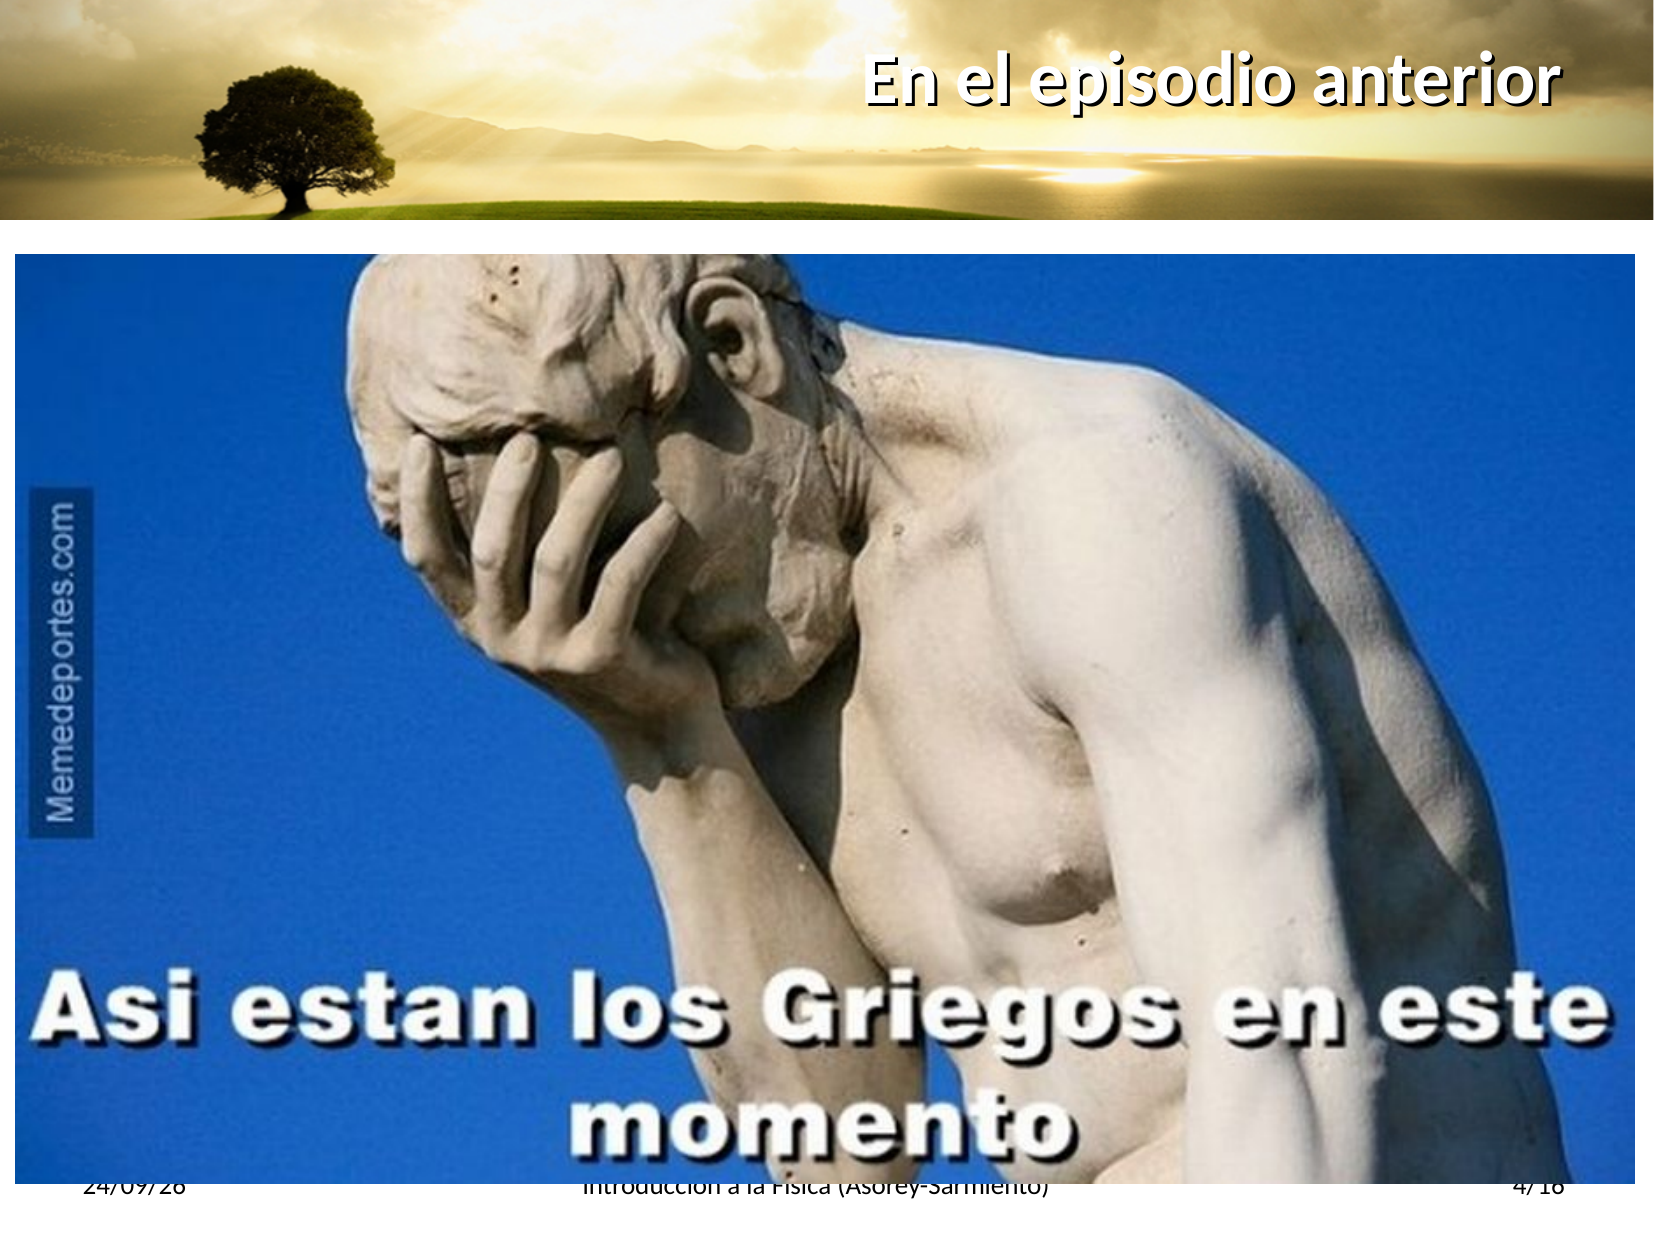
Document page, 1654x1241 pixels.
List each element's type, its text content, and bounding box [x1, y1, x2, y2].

title En el episodio anterior [75, 19, 1564, 151]
picture [0, 0, 1654, 220]
picture [15, 254, 1636, 1184]
